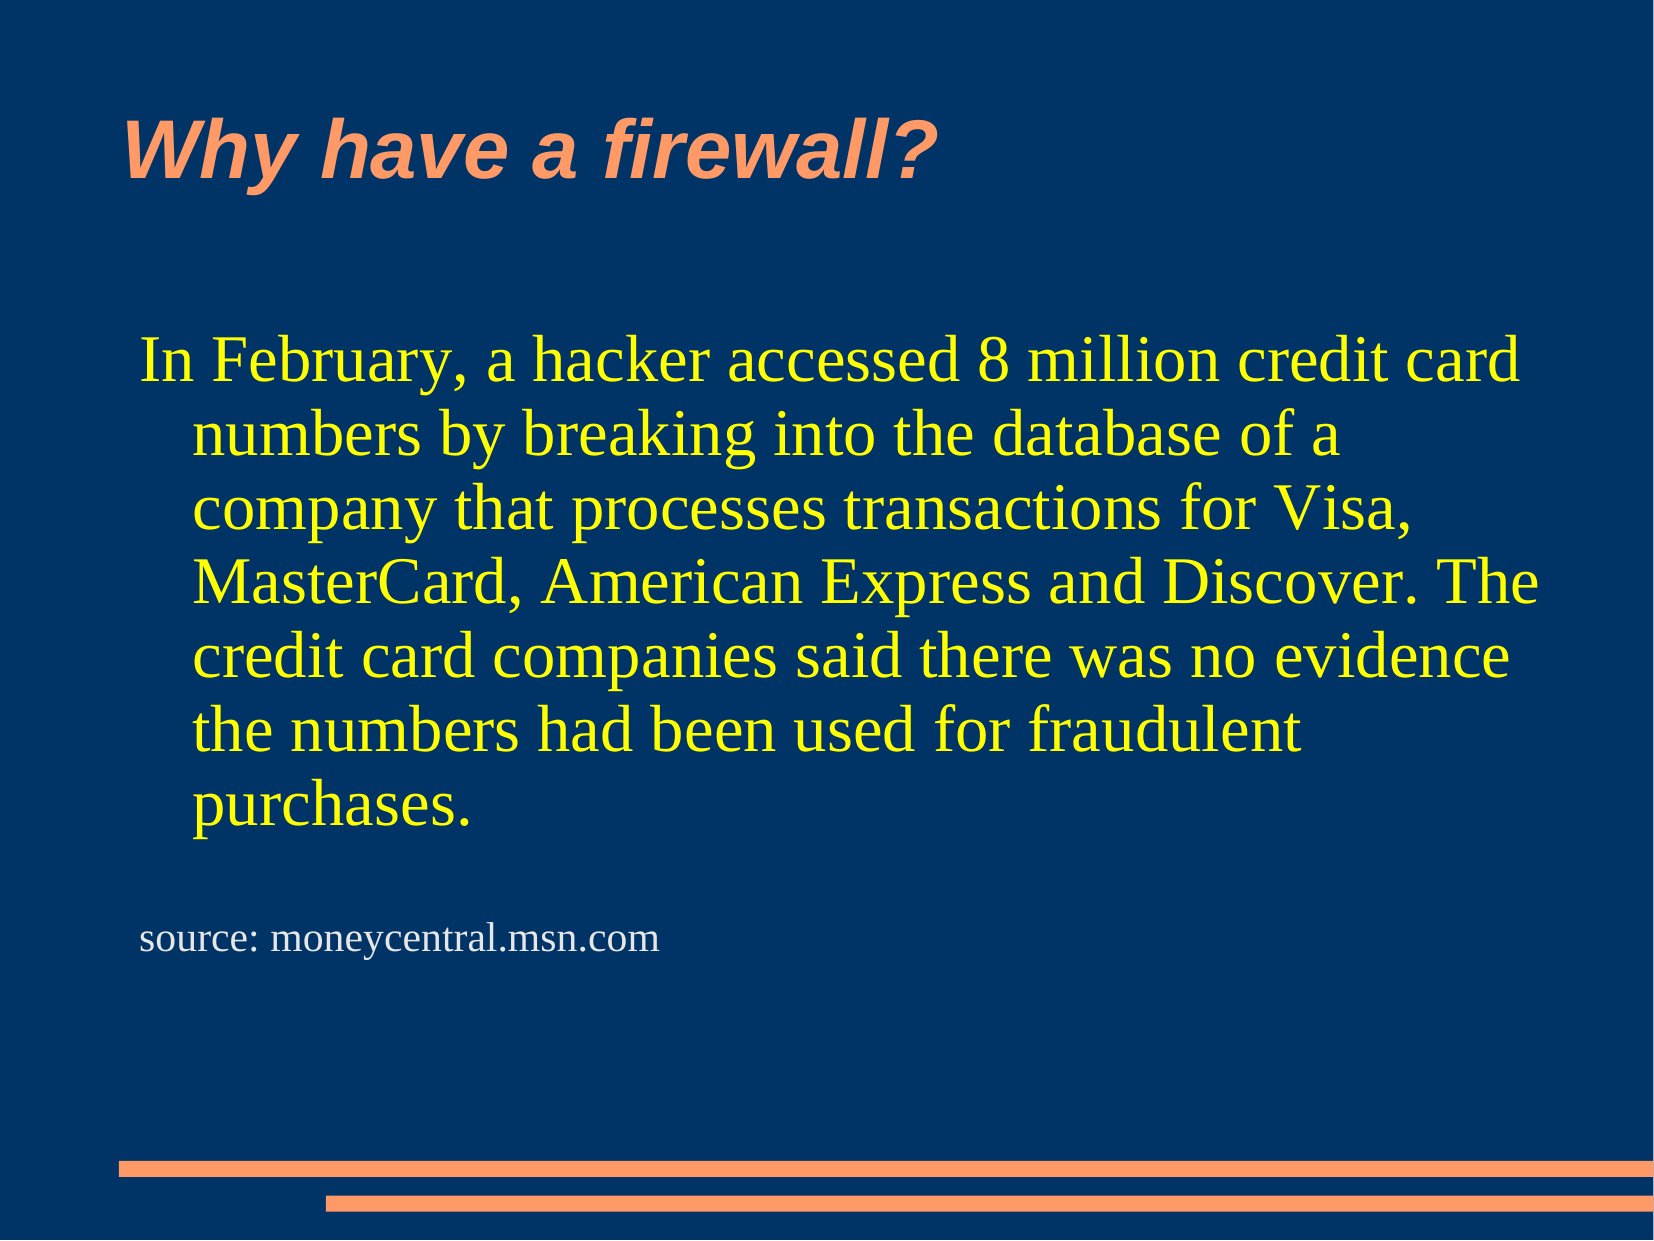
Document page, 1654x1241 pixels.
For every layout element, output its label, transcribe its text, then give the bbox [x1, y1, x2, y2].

list In February, a hacker accessed 8 million credit card numbers by breaking into the database of a company that processes transactions for Visa, MasterCard, American Express and Discover. The credit card companies said there was no evidence the numbers had been used for fraudulent purchases. source: moneycentral.msn.com [121, 322, 1561, 1227]
title Why have a firewall? [121, 46, 1534, 254]
